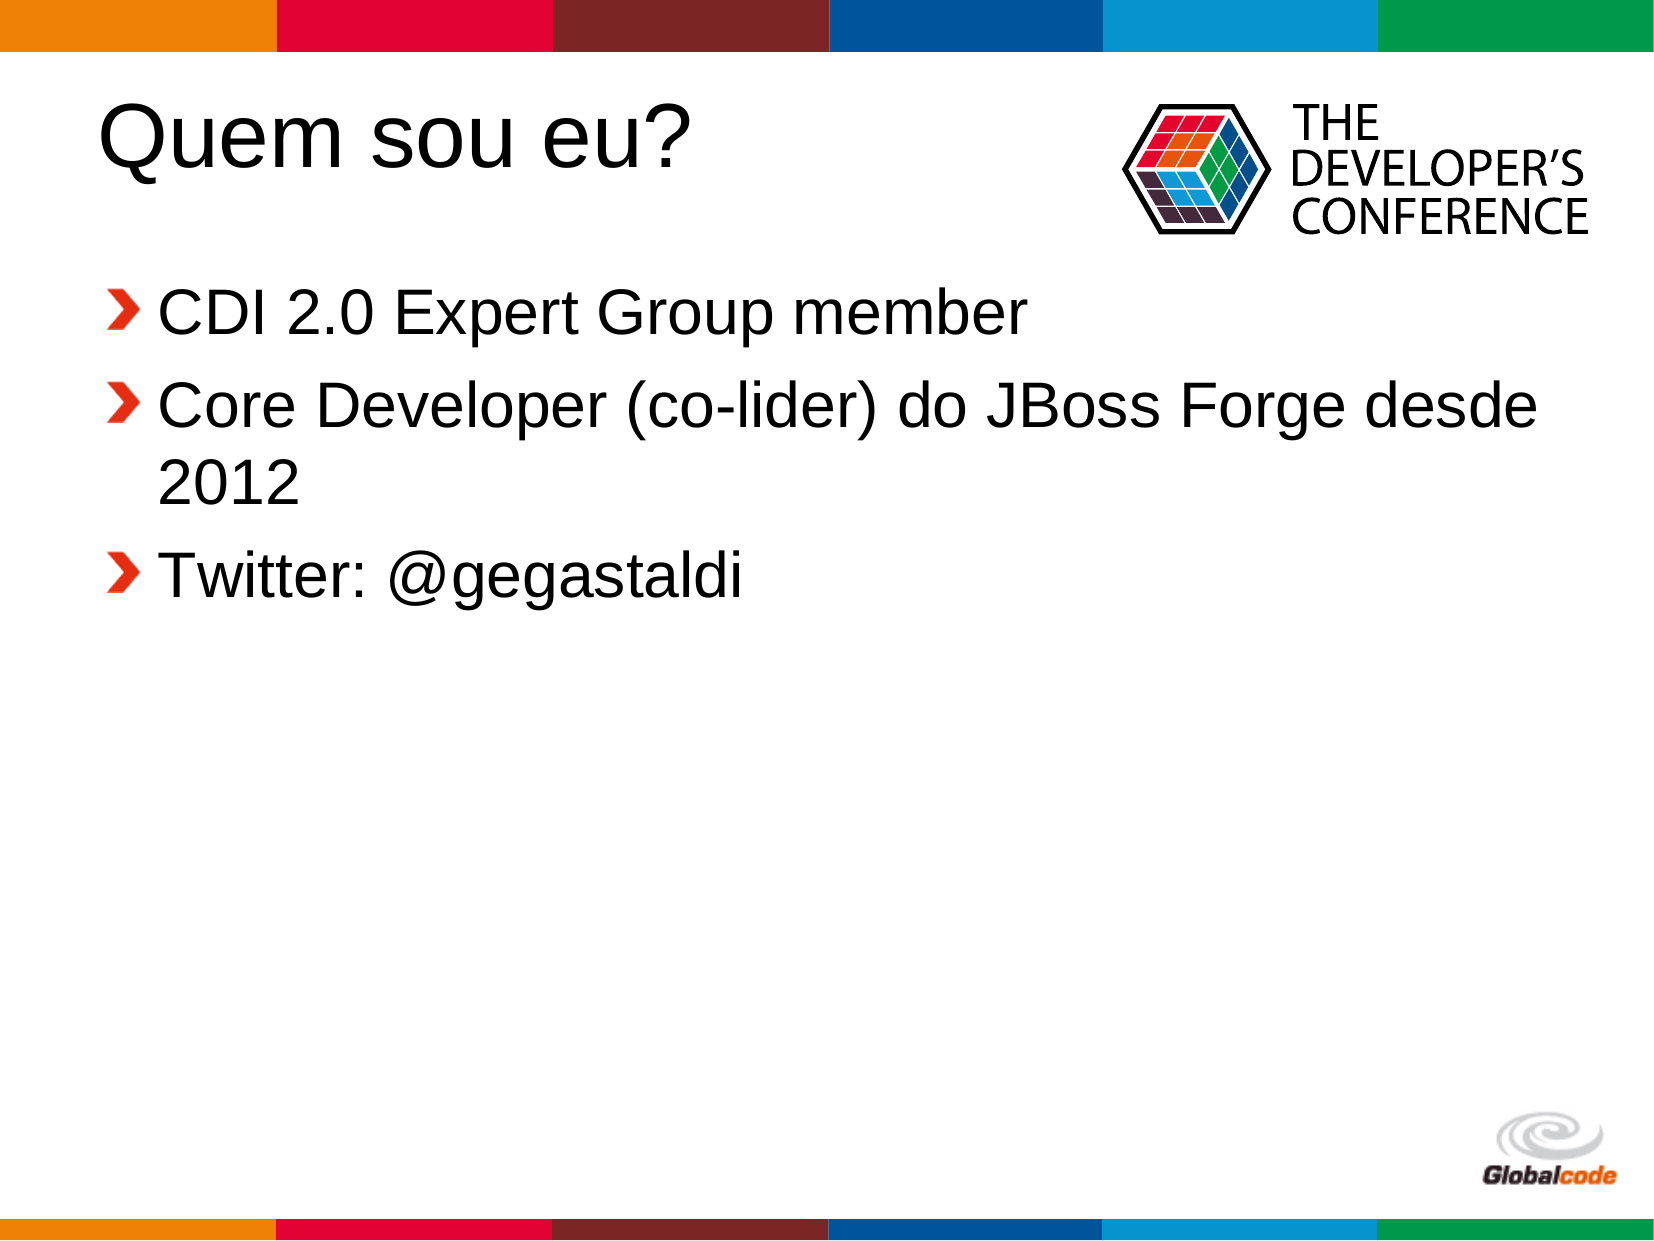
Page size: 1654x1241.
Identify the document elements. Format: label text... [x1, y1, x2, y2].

list CDI 2.0 Expert Group member Core Developer (co-lider) do JBoss Forge desde 2012 Twitter: @gegastaldi [86, 262, 1576, 1051]
picture [1464, 1062, 1638, 1219]
title Quem sou eu? [82, 29, 1571, 233]
